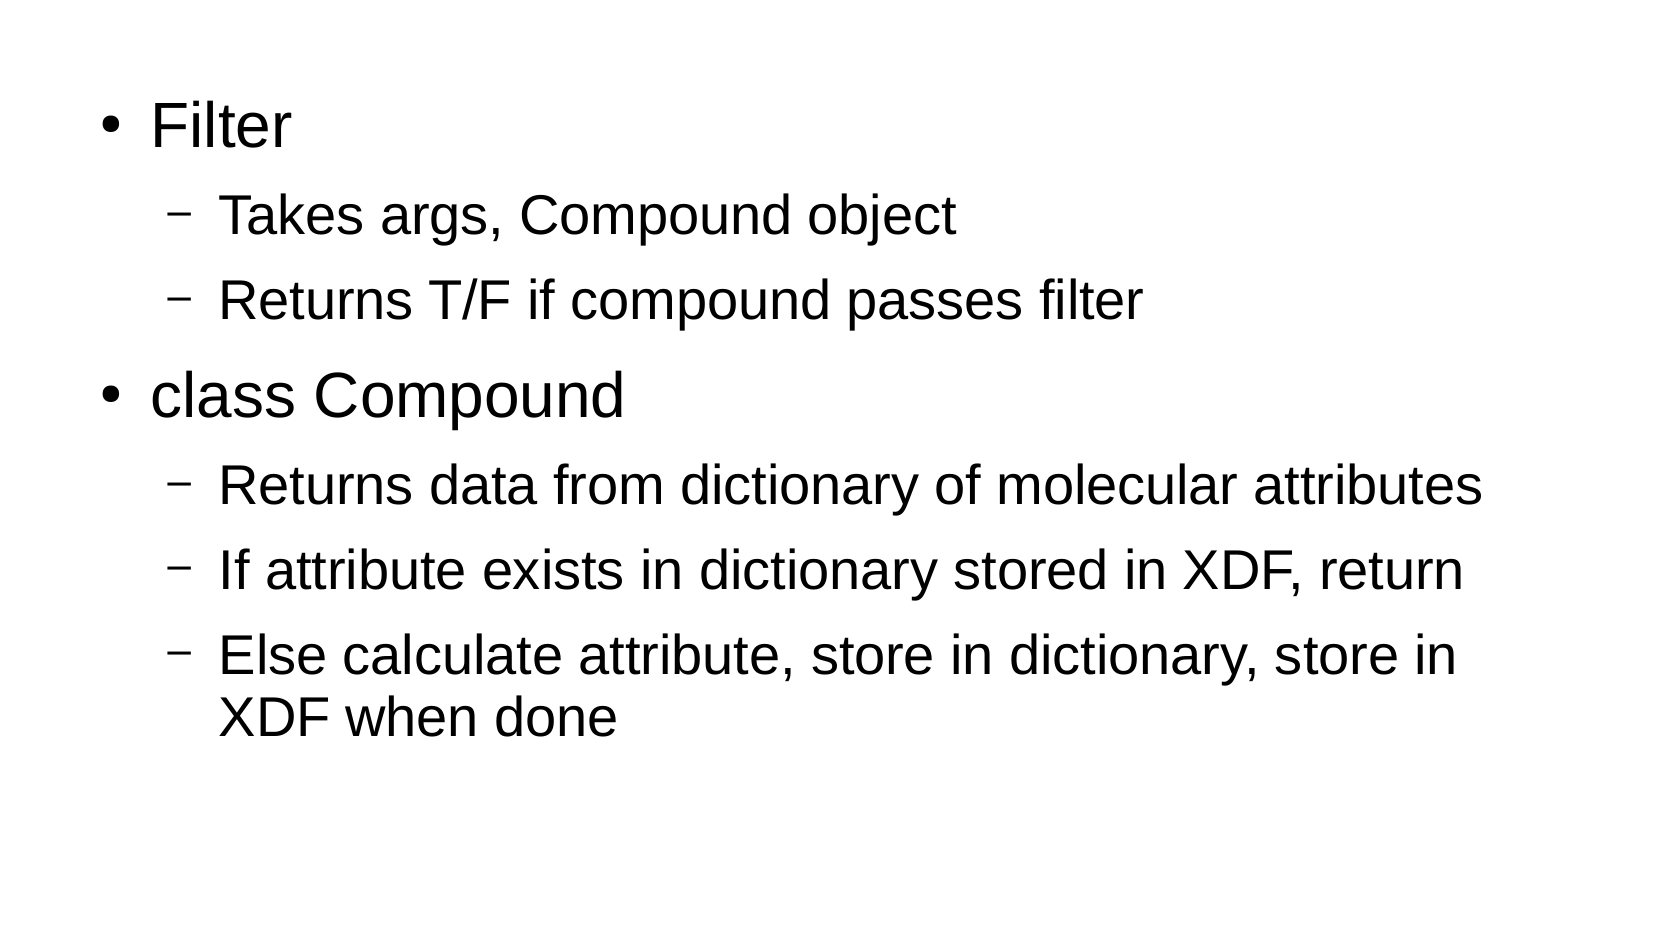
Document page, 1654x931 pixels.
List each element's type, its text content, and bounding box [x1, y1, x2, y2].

list Filter Takes args, Compound object Returns T/F if compound passes filter class Compound Returns data from dictionary of molecular attributes If attribute exists in dictionary stored in XDF, return Else calculate attribute, store in dictionary, store in XDF when done [82, 90, 1571, 758]
